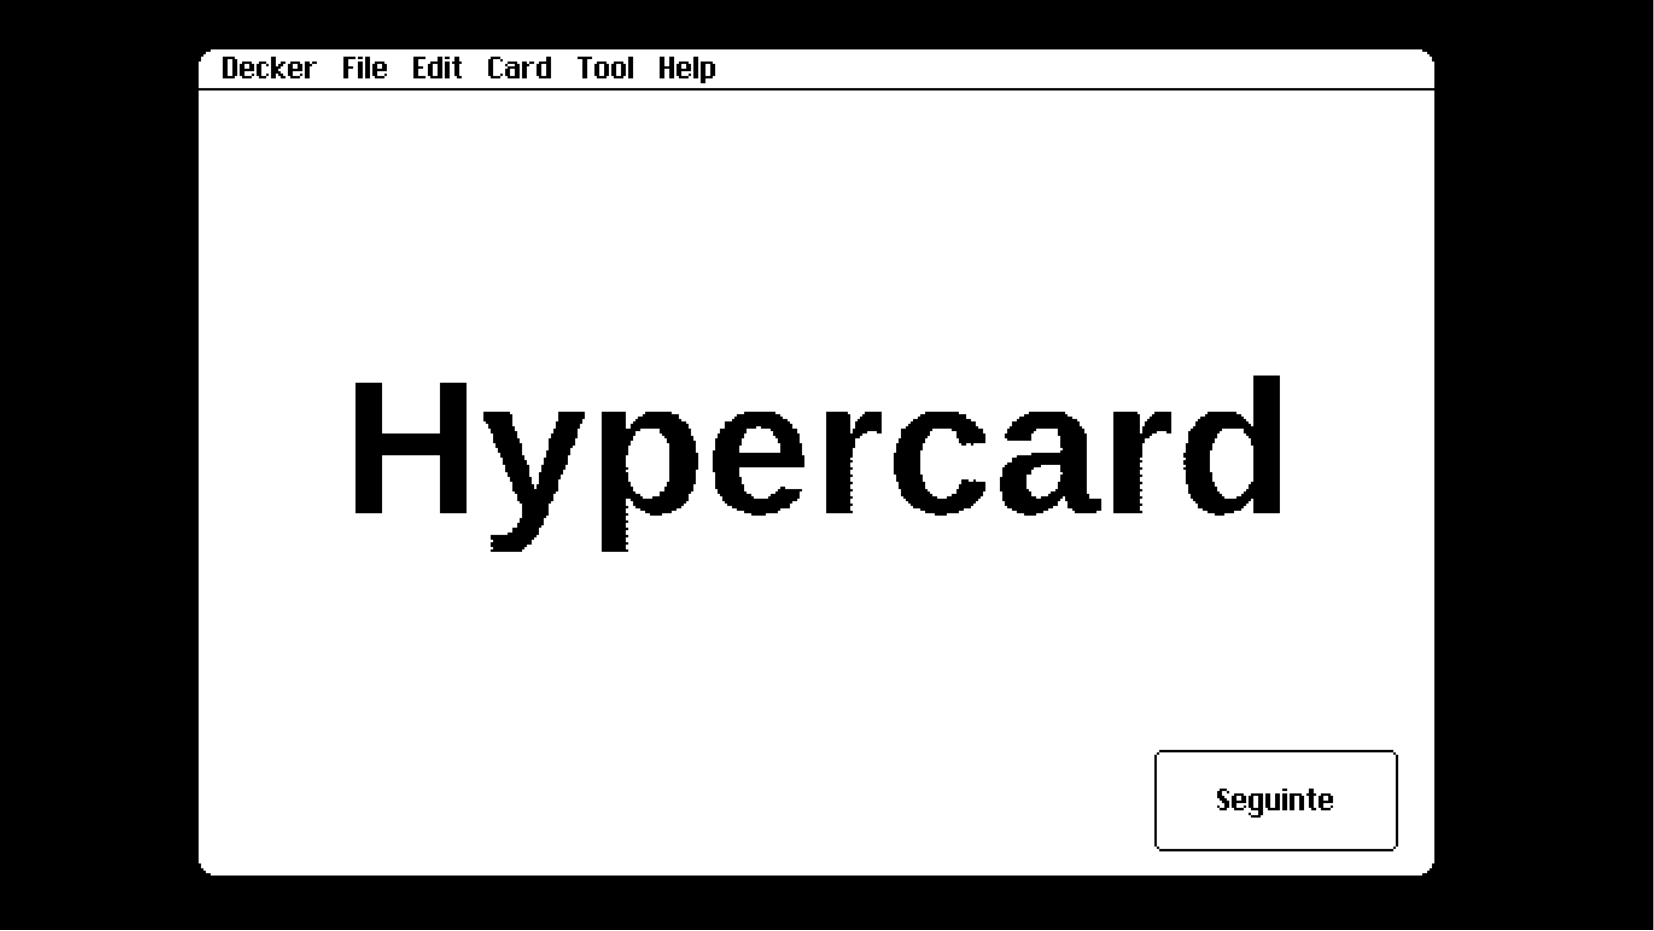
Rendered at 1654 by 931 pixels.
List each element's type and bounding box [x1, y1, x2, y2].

picture [177, 29, 1455, 901]
